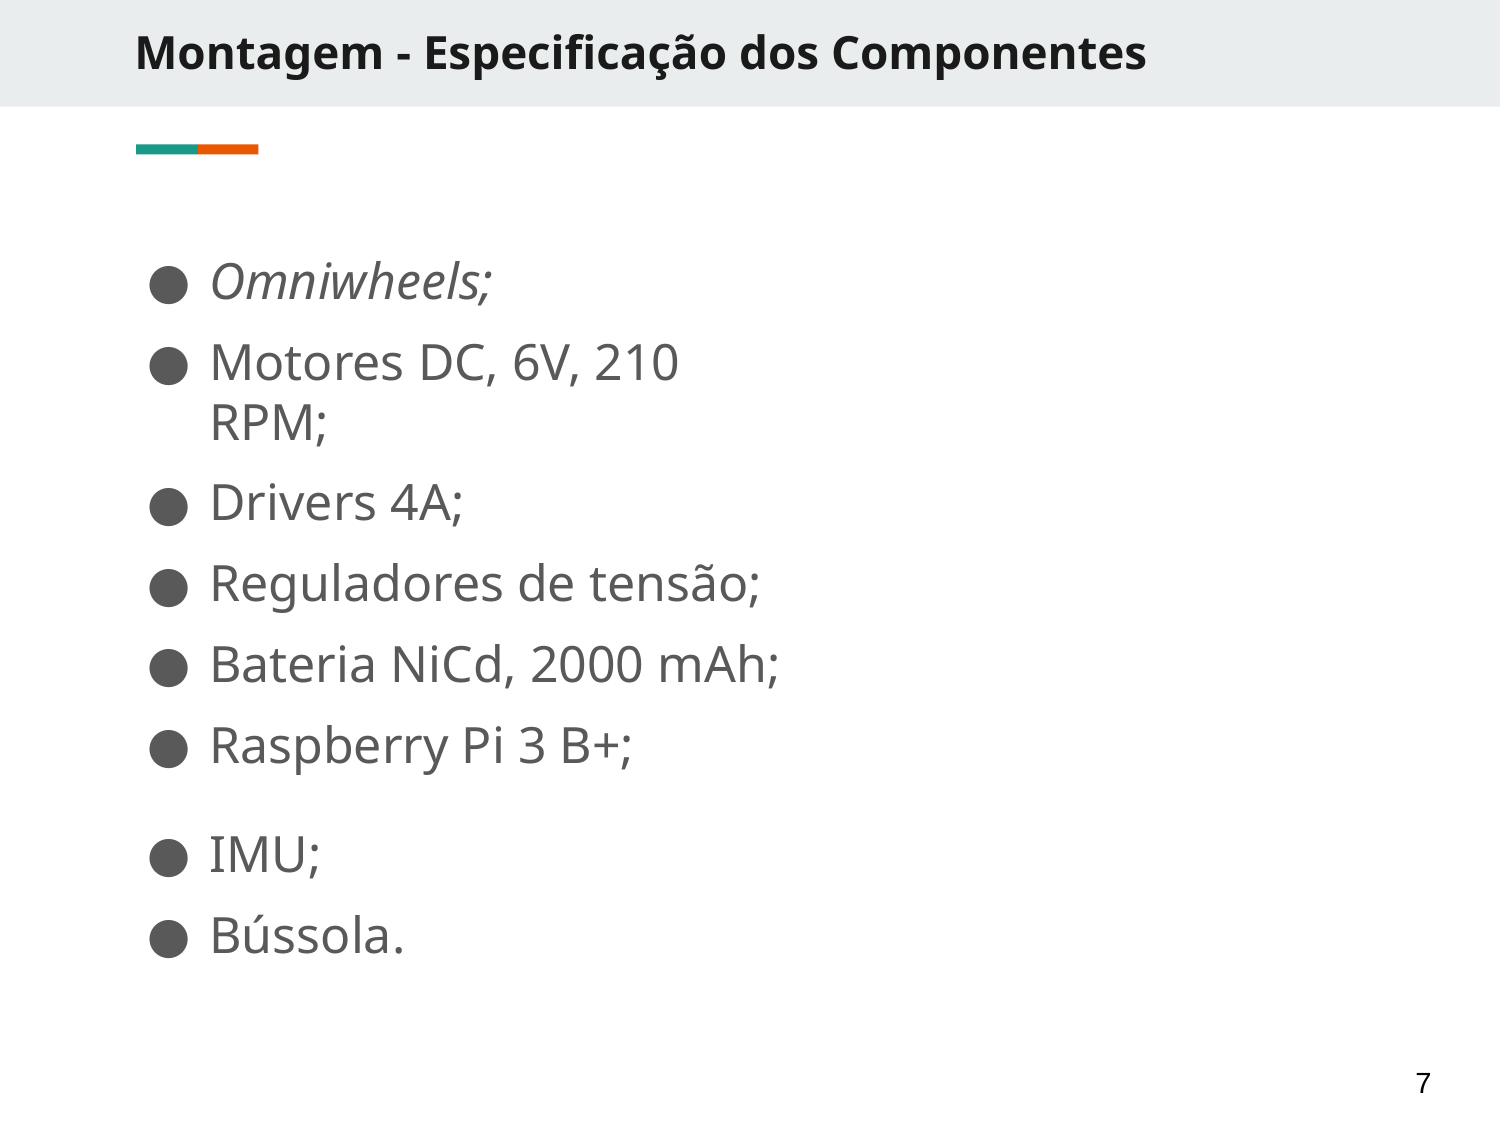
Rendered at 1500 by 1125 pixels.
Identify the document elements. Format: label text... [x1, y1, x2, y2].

slide_number <number> [1400, 1038, 1491, 1125]
list Omniwheels; Motores DC, 6V, 210 RPM; Drivers 4A; Reguladores de tensão; Bateria NiCd, 2000 mAh; Raspberry Pi 3 B+; [119, 234, 818, 729]
title Montagem - Especificação dos Componentes [119, 8, 1381, 126]
list IMU; Bússola. [119, 807, 818, 954]
